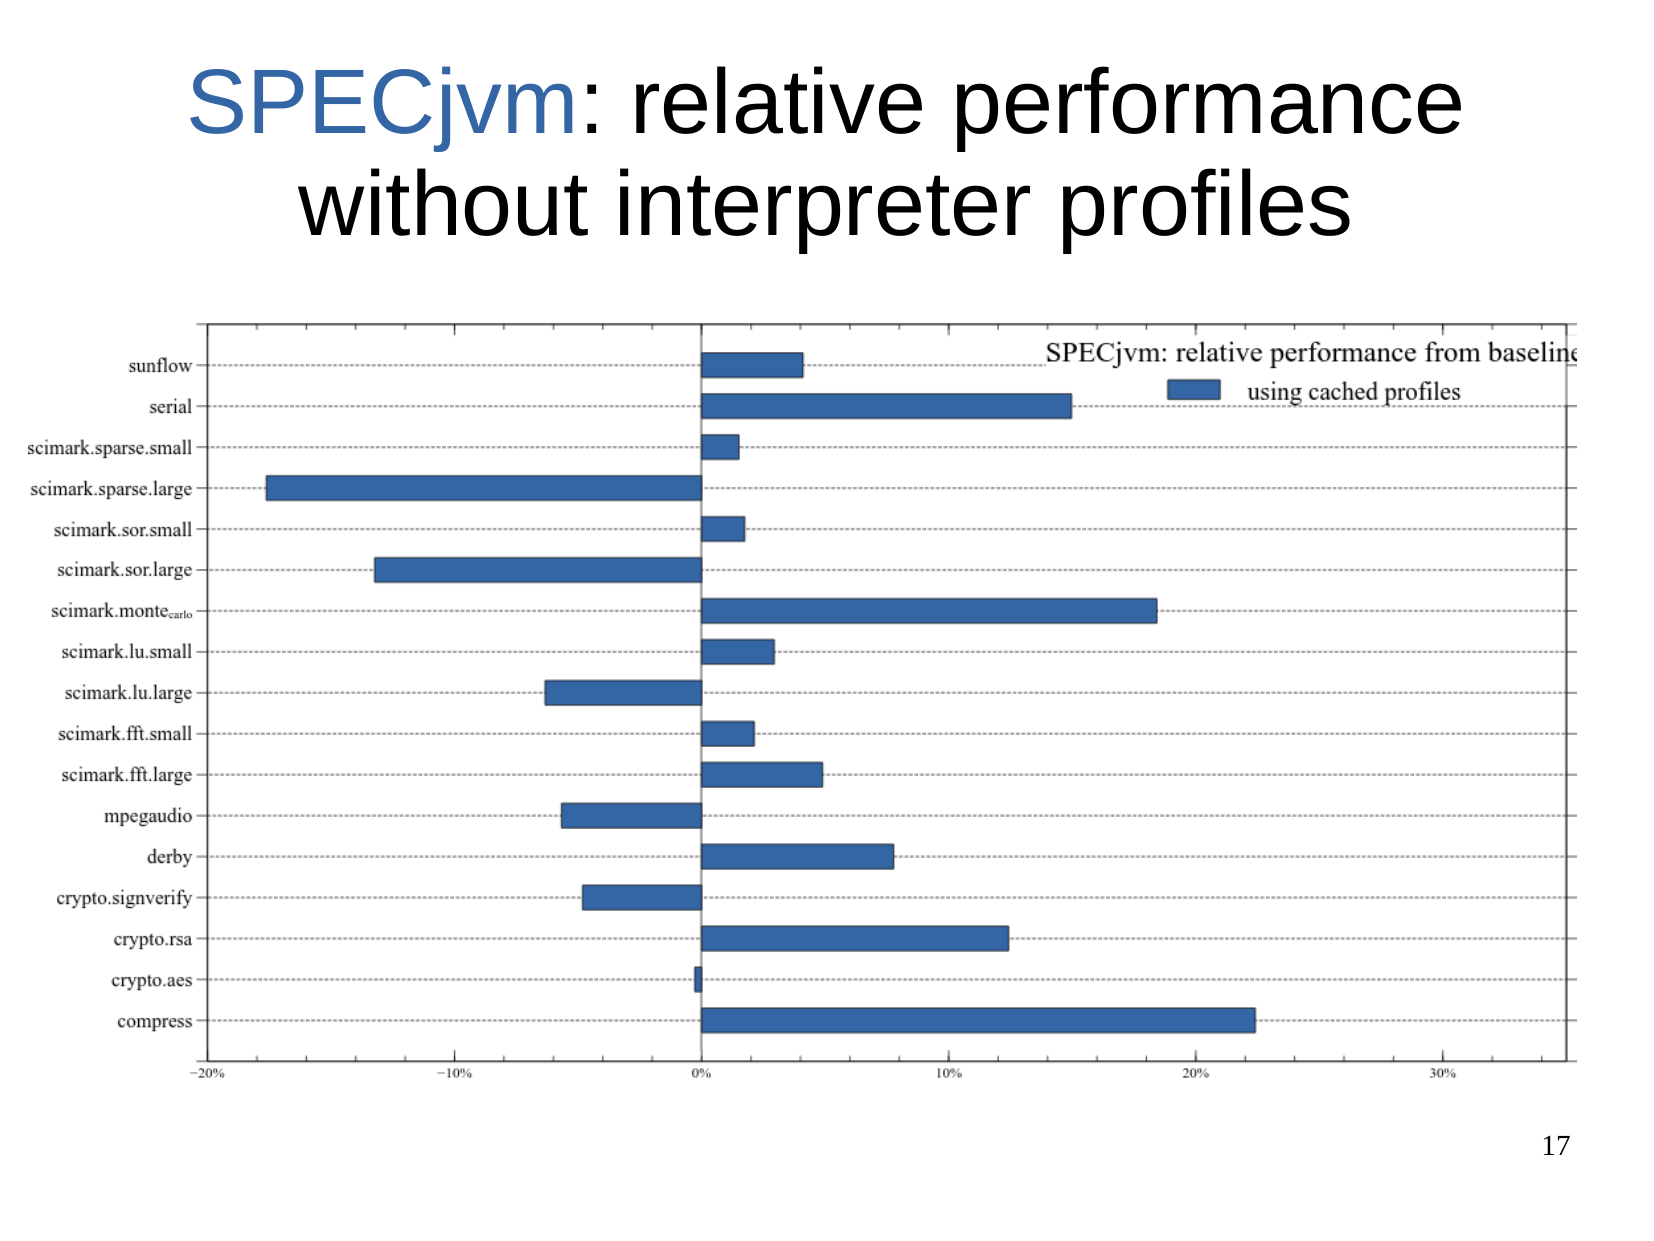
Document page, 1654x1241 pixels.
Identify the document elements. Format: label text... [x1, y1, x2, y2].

picture [15, 314, 1577, 1096]
title SPECjvm: relative performance without interpreter profiles [82, 49, 1571, 257]
